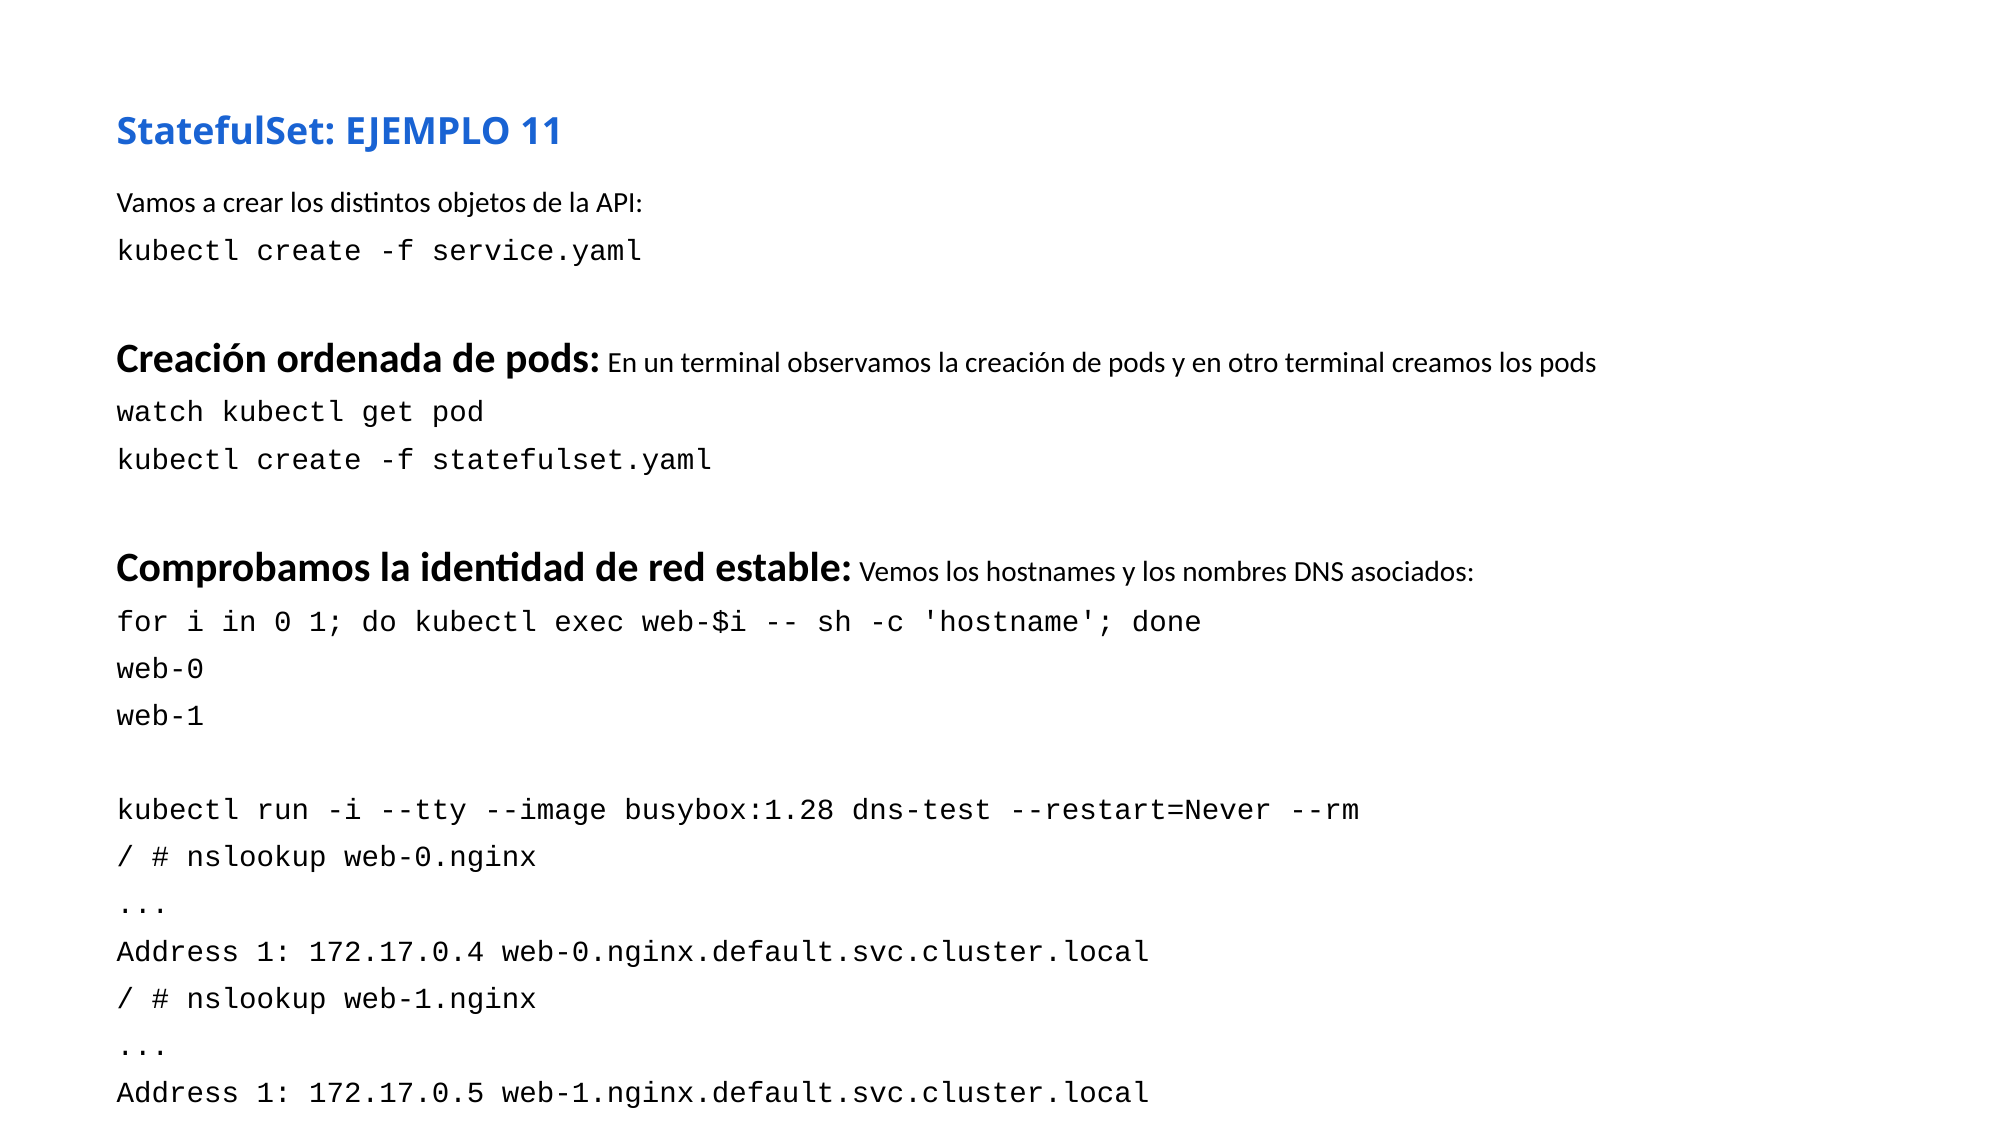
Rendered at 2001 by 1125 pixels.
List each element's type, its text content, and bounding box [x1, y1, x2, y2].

text_box StatefulSet: EJEMPLO 11 [101, 100, 1003, 156]
text_box Vamos a crear los distintos objetos de la API: kubectl create -f service.yaml Creación ordenada de pods: En un terminal observamos la creación de pods y en otro terminal creamos los pods watch kubectl get pod kubectl create -f statefulset.yaml Comprobamos la identidad de red estable: Vemos los hostnames y los nombres DNS asociados: for i in 0 1; do kubectl exec web-$i -- sh -c 'hostname'; done web-0 web-1 kubectl run -i --tty --image busybox:1.28 dns-test --restart=Never --rm / # nslookup web-0.nginx ... Address 1: 172.17.0.4 web-0.nginx.default.svc.cluster.local / # nslookup web-1.nginx ... Address 1: 172.17.0.5 web-1.nginx.default.svc.cluster.local [101, 156, 1908, 972]
